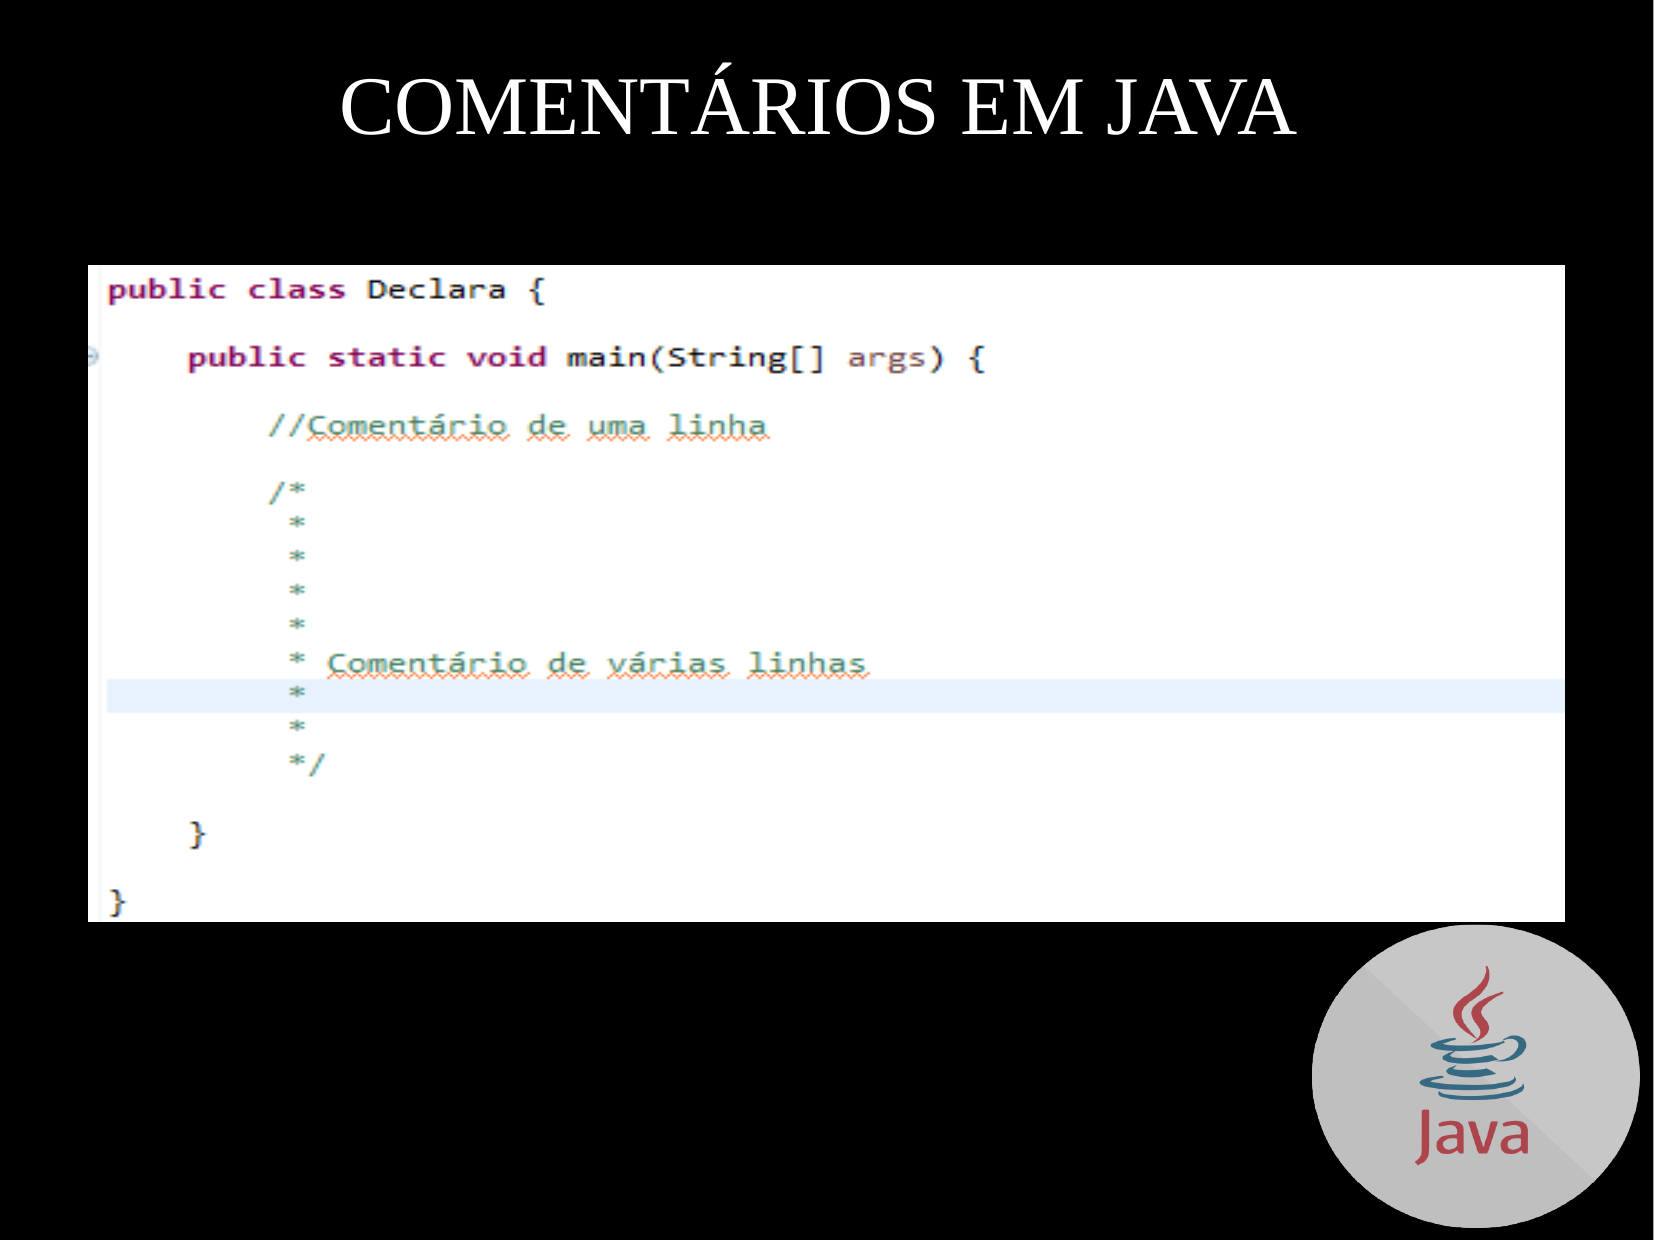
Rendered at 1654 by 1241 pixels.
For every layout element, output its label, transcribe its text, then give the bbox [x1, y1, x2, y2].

text_box COMENTÁRIOS EM JAVA [324, 52, 1313, 160]
picture [88, 265, 1654, 1241]
